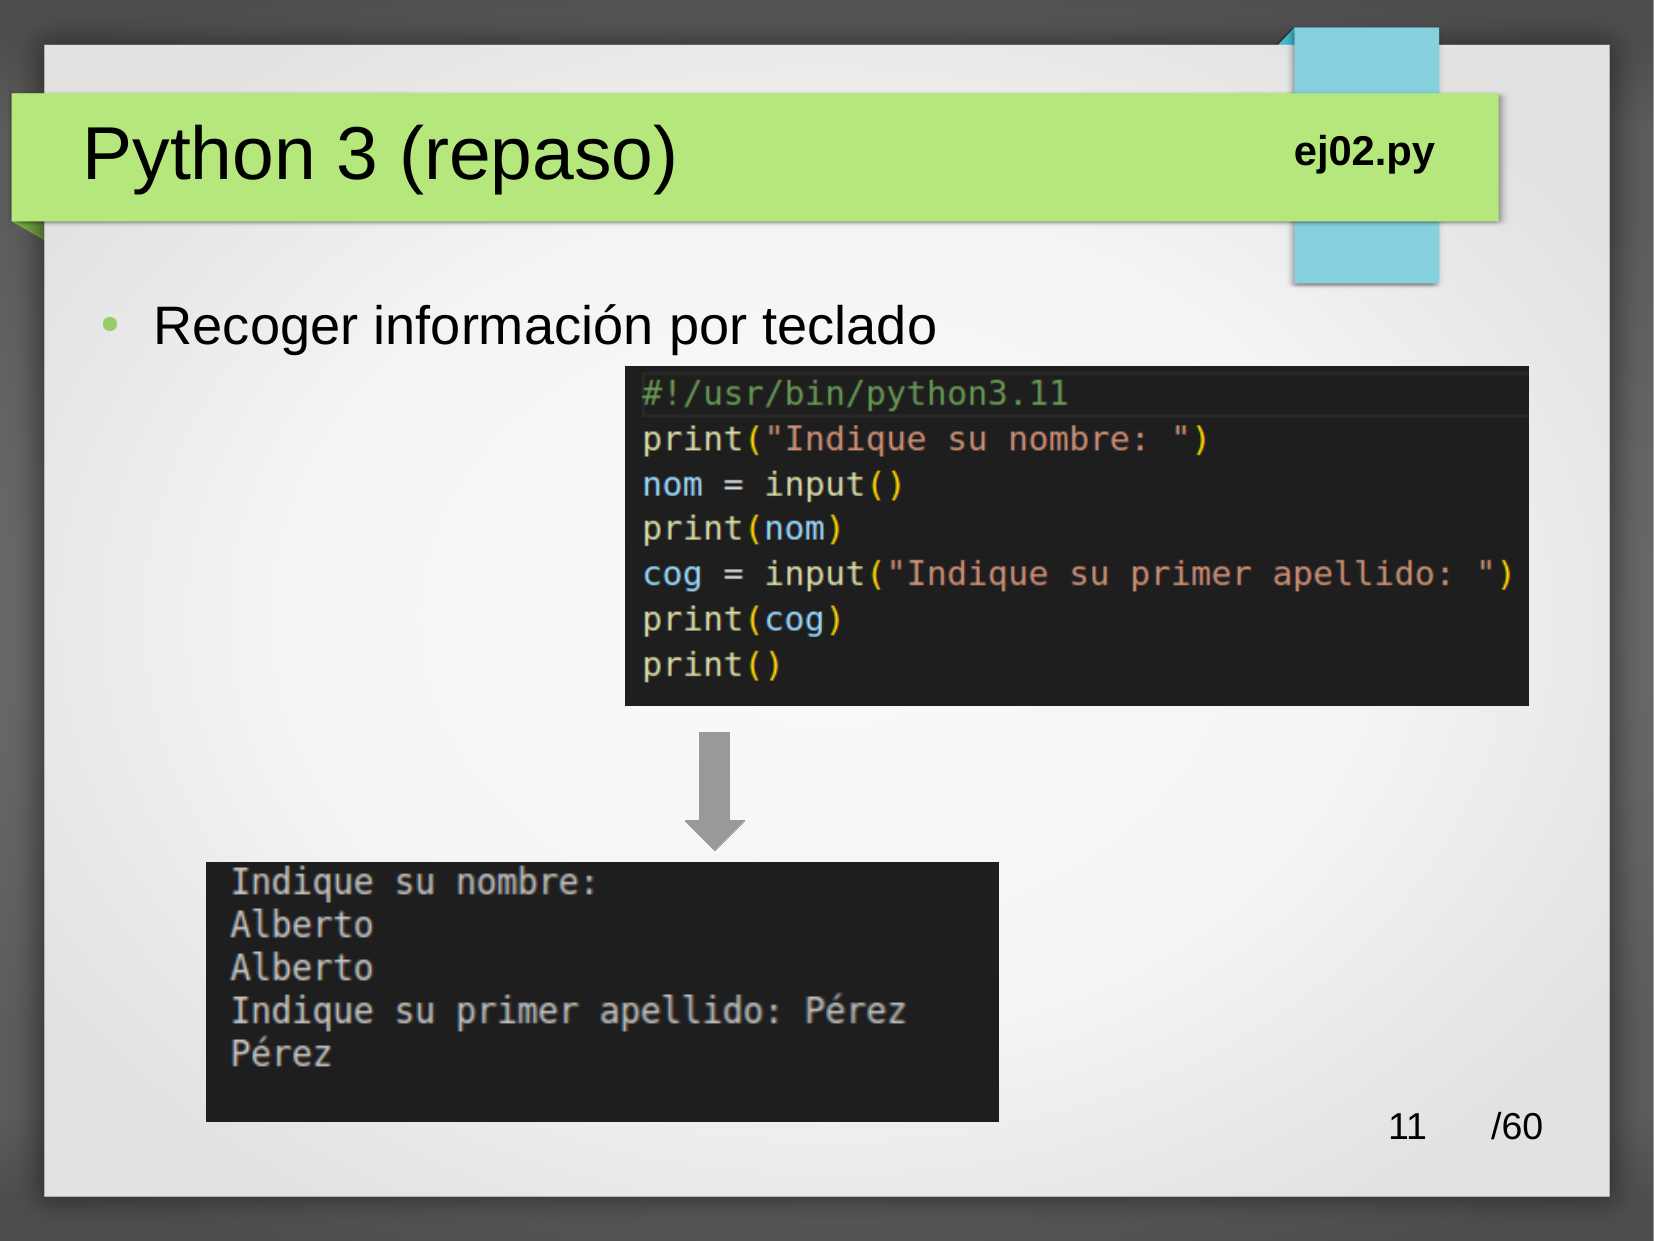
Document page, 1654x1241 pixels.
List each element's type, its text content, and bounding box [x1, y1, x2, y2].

picture [0, 0, 1654, 1241]
text_box ej02.py [1279, 120, 1465, 229]
title Python 3 (repaso) [82, 94, 1264, 213]
text_box /60 [1476, 1098, 1644, 1169]
text_box [685, 732, 745, 851]
list Recoger información por teclado [82, 295, 1571, 1015]
text_box <número> [1373, 1098, 1476, 1169]
